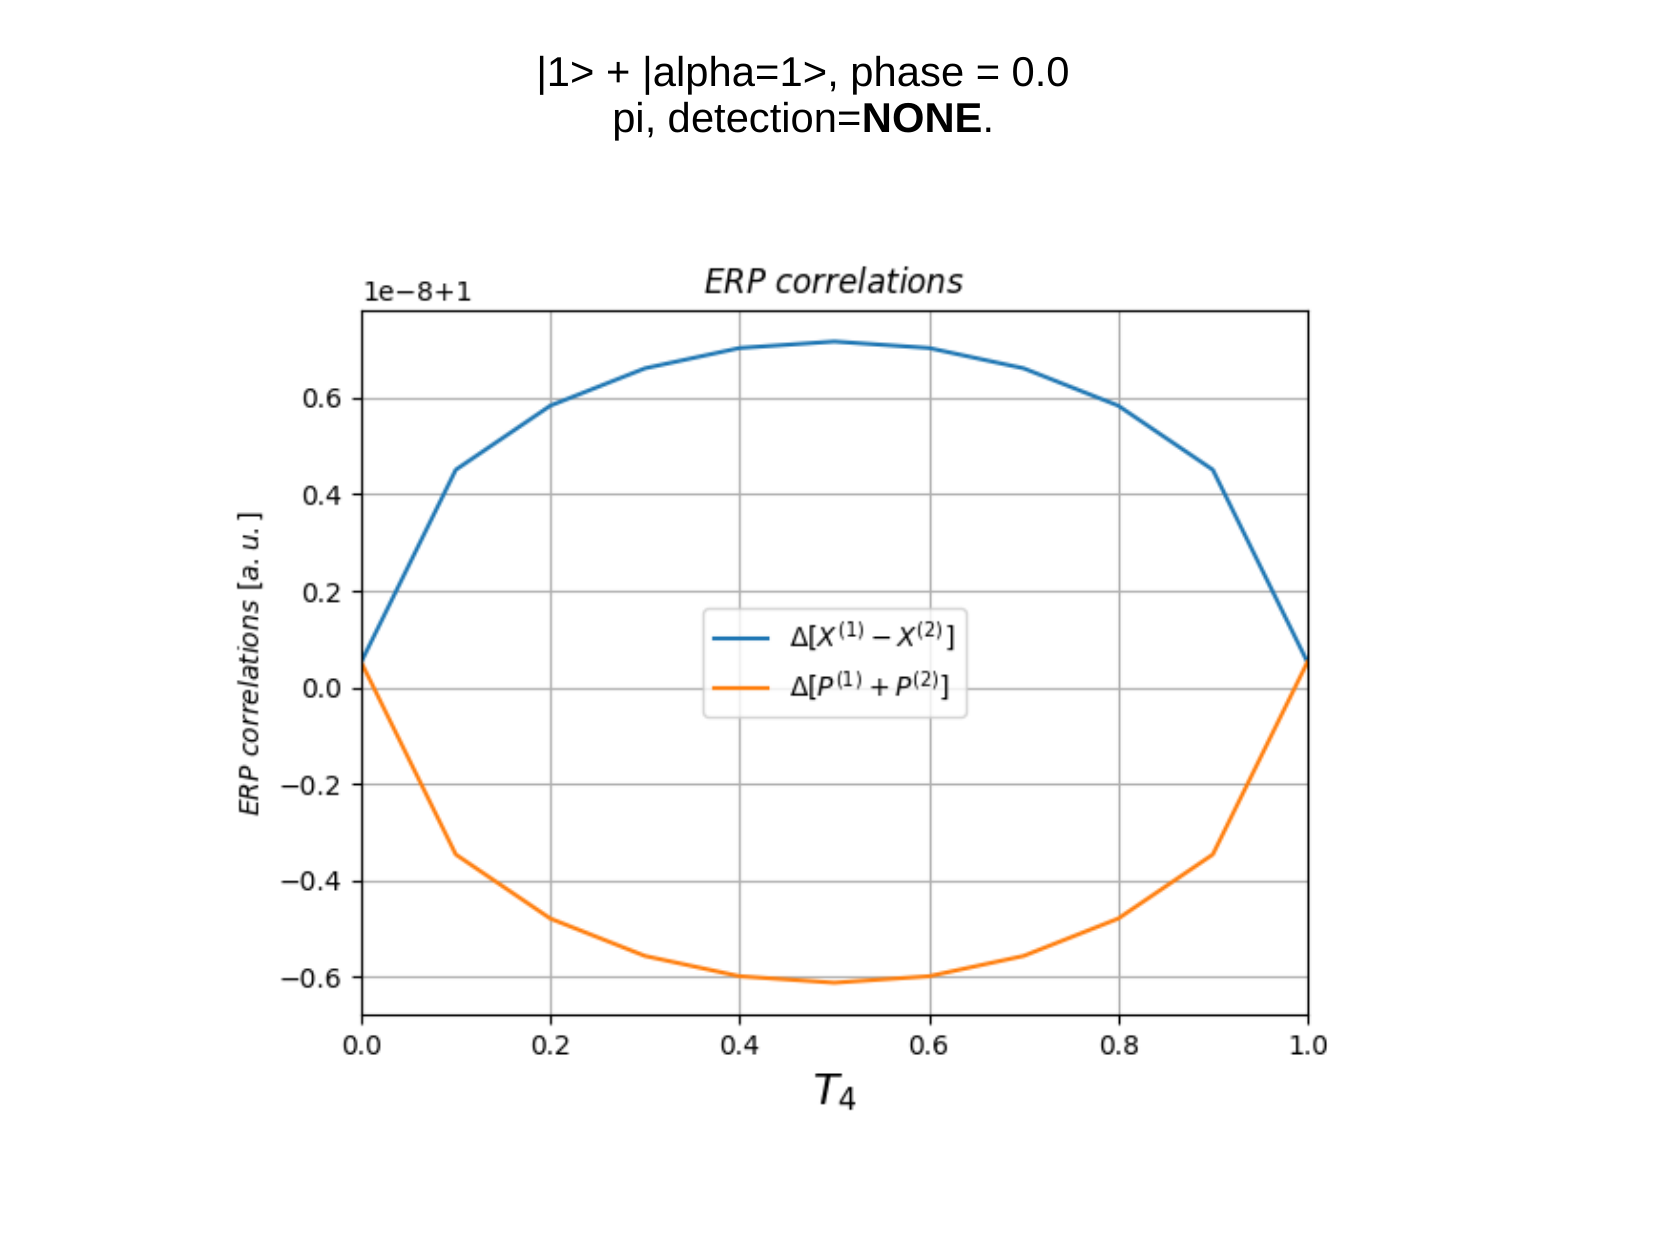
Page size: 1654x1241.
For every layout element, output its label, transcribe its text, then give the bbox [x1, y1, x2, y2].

picture [209, 200, 1430, 1116]
title |1> + |alpha=1>, phase = 0.0 pi, detection=NONE. [519, 48, 1087, 142]
